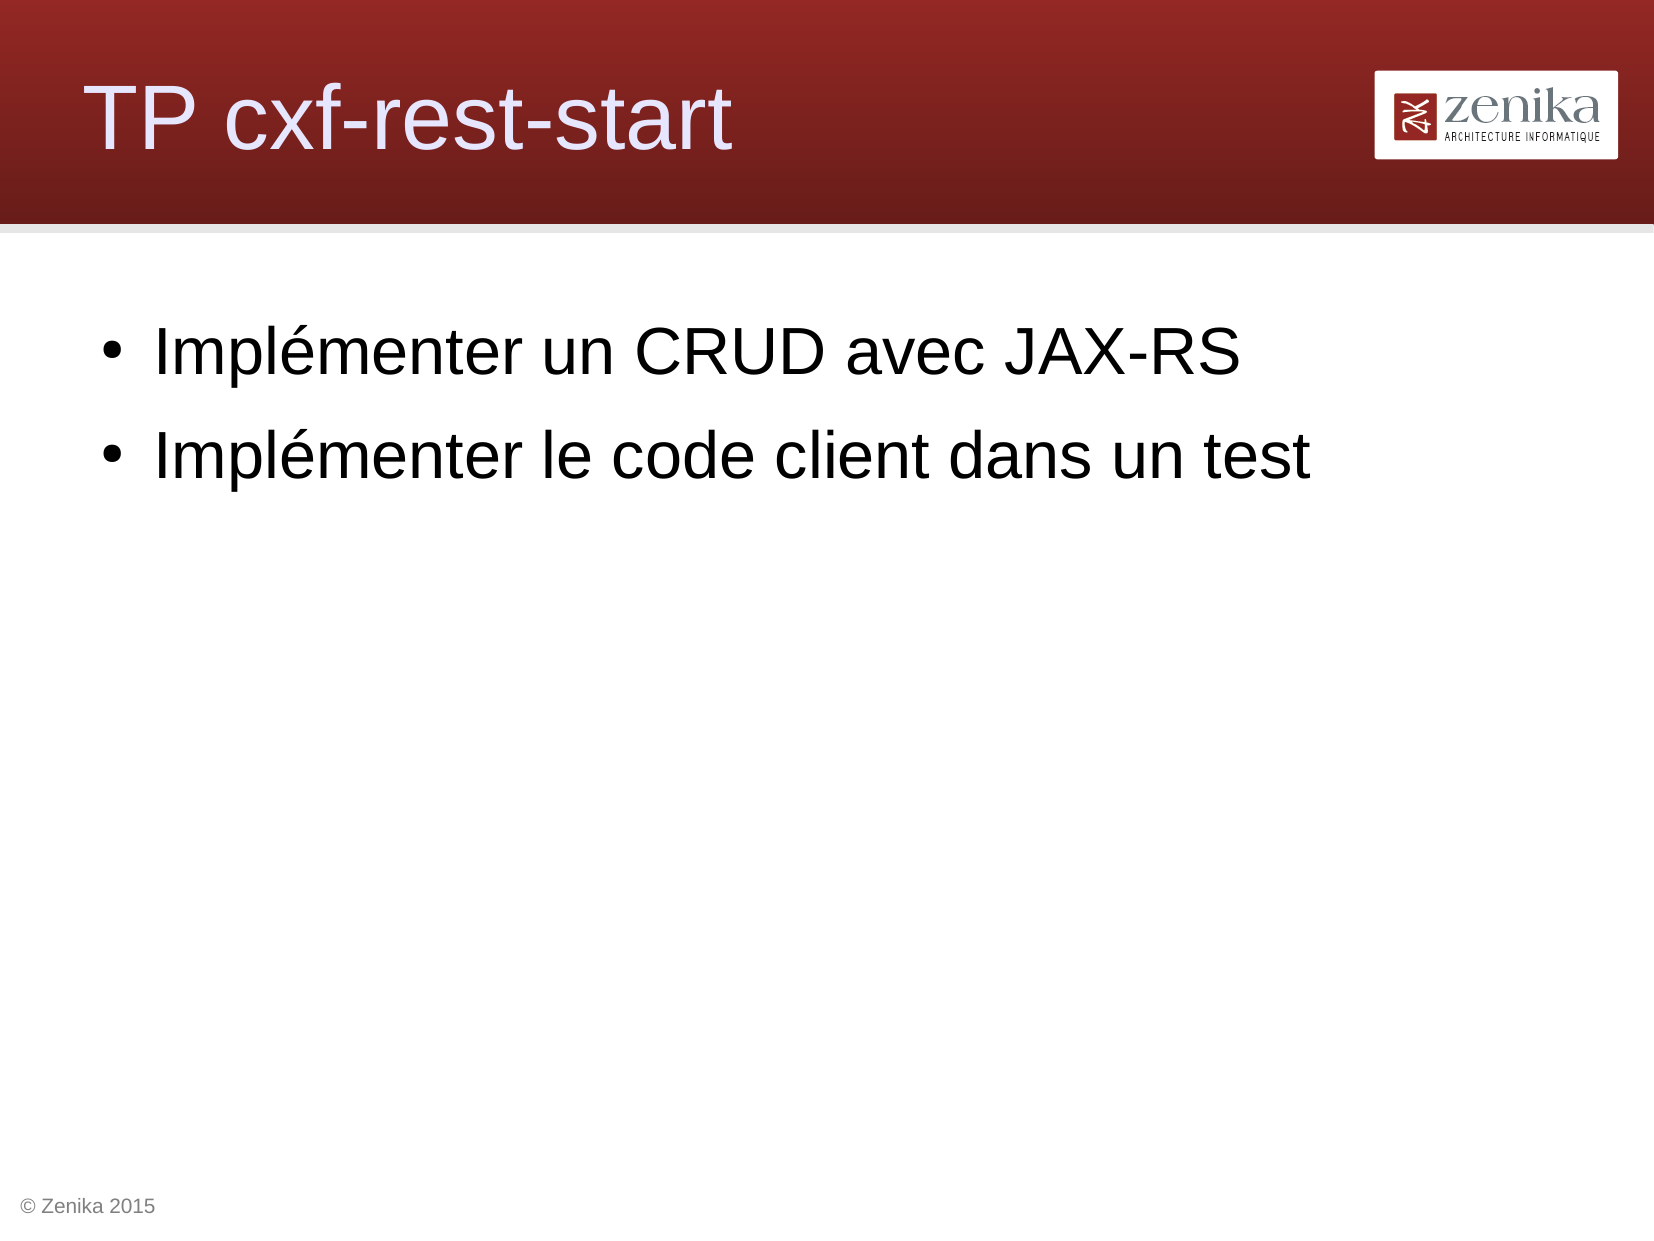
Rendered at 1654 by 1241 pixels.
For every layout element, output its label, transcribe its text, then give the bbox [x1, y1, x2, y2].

list Implémenter un CRUD avec JAX-RS Implémenter le code client dans un test [82, 313, 1538, 1034]
picture [1571, 82, 1600, 149]
title TP cxf-rest-start [82, 13, 1571, 222]
